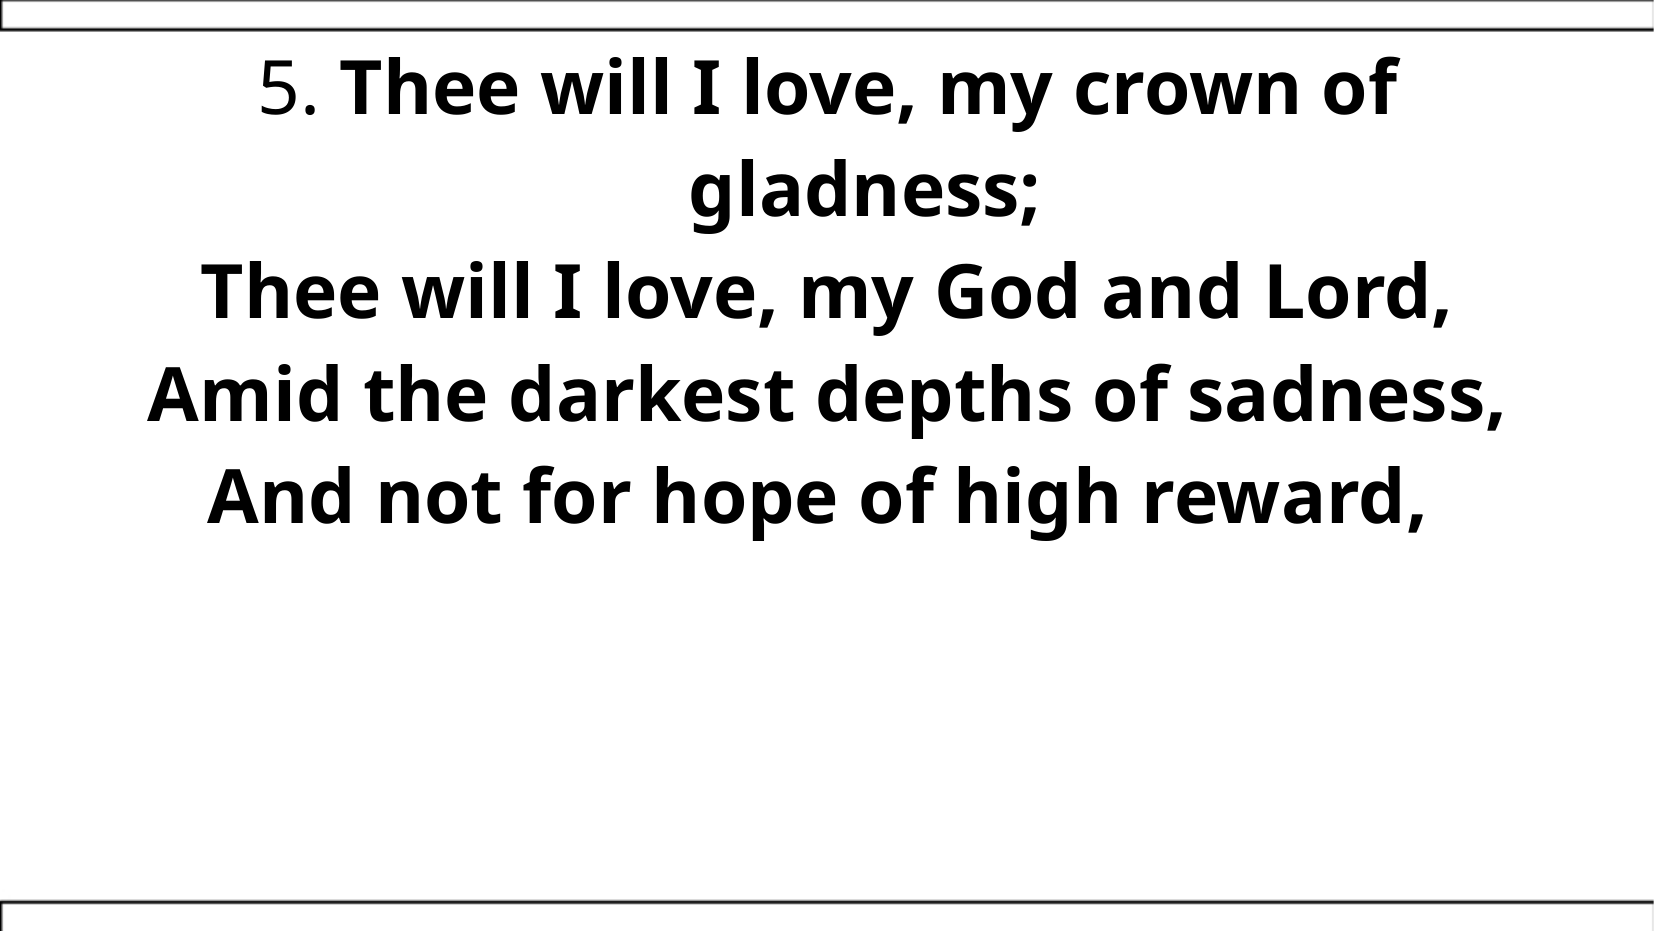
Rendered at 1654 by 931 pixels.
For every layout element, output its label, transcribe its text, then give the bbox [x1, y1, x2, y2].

text_box 5. Thee will I love, my crown of gladness; Thee will I love, my God and Lord, Amid the darkest depths of sadness, And not for hope of high reward, [80, 26, 1576, 441]
picture [0, 0, 1654, 931]
